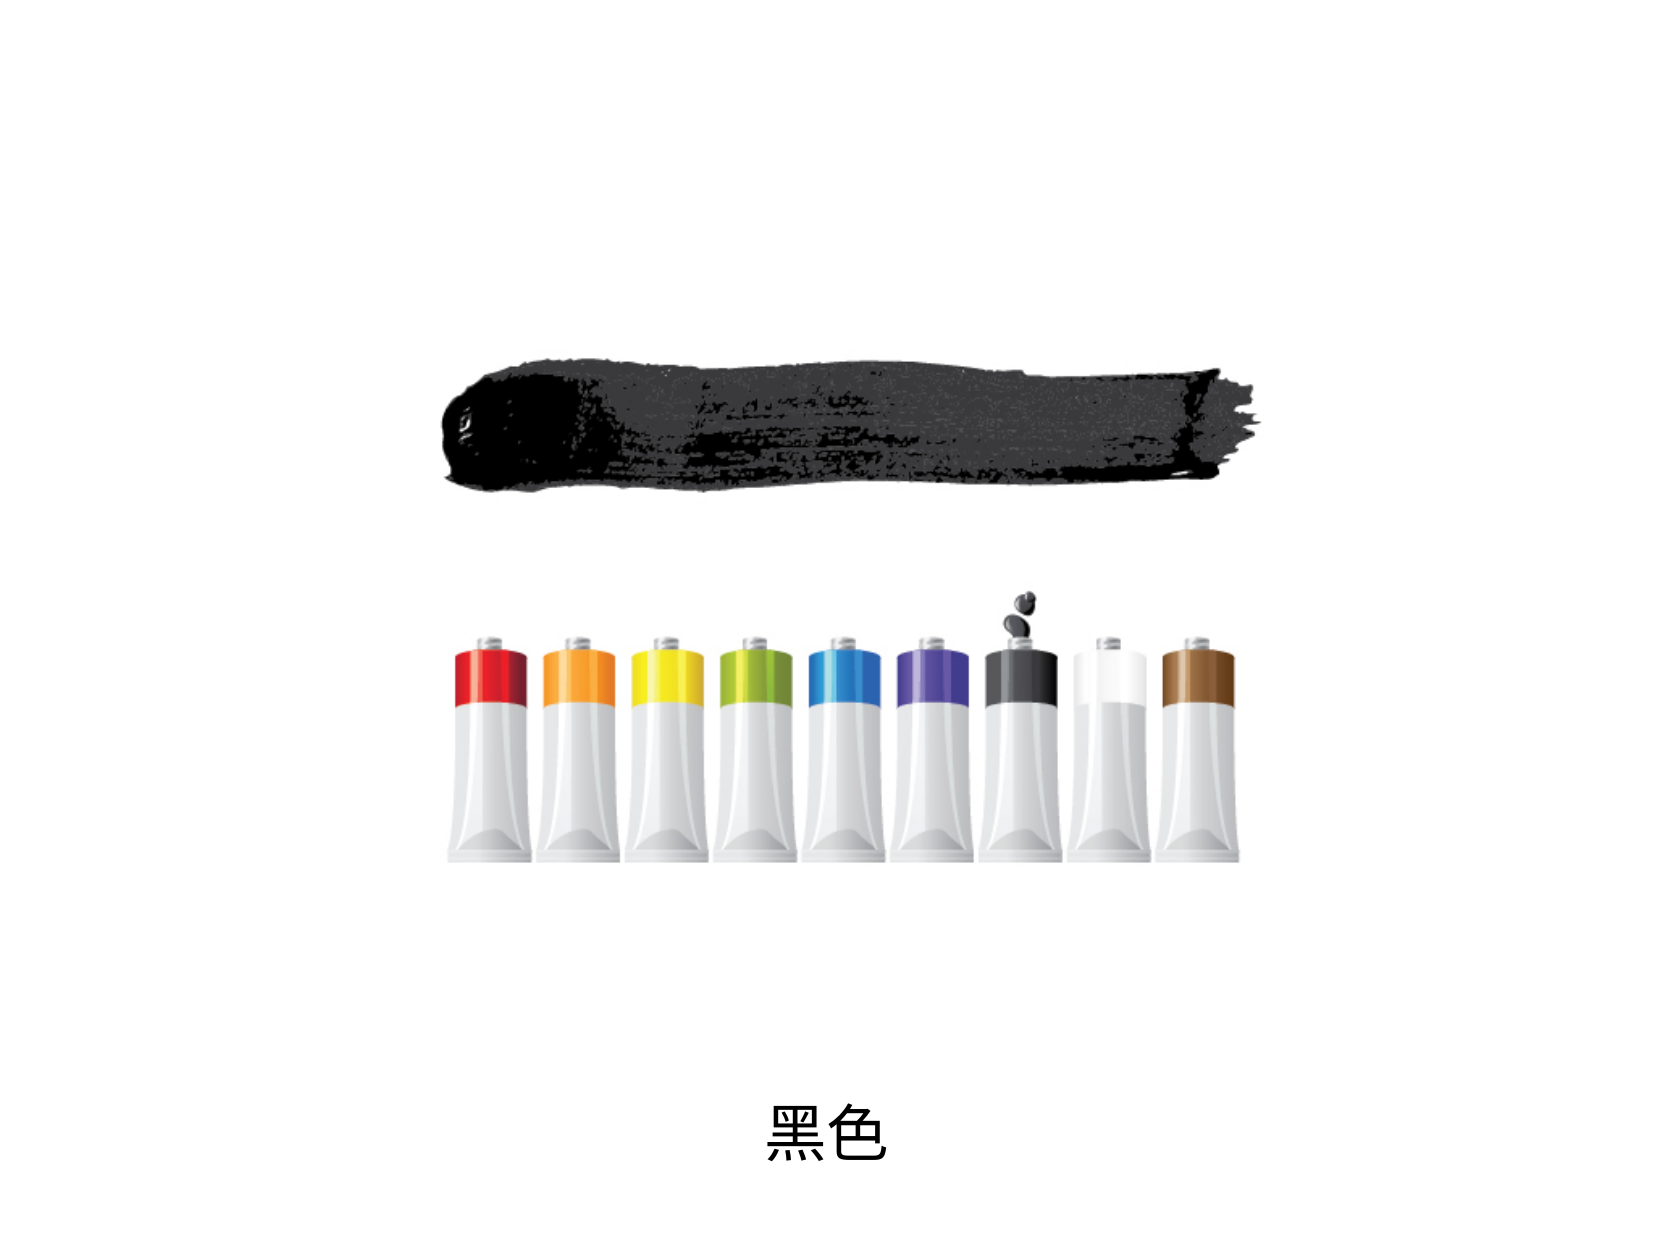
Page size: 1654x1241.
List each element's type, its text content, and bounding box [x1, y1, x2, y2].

picture [0, 0, 1654, 1241]
title 黑色 [82, 1025, 1571, 1233]
